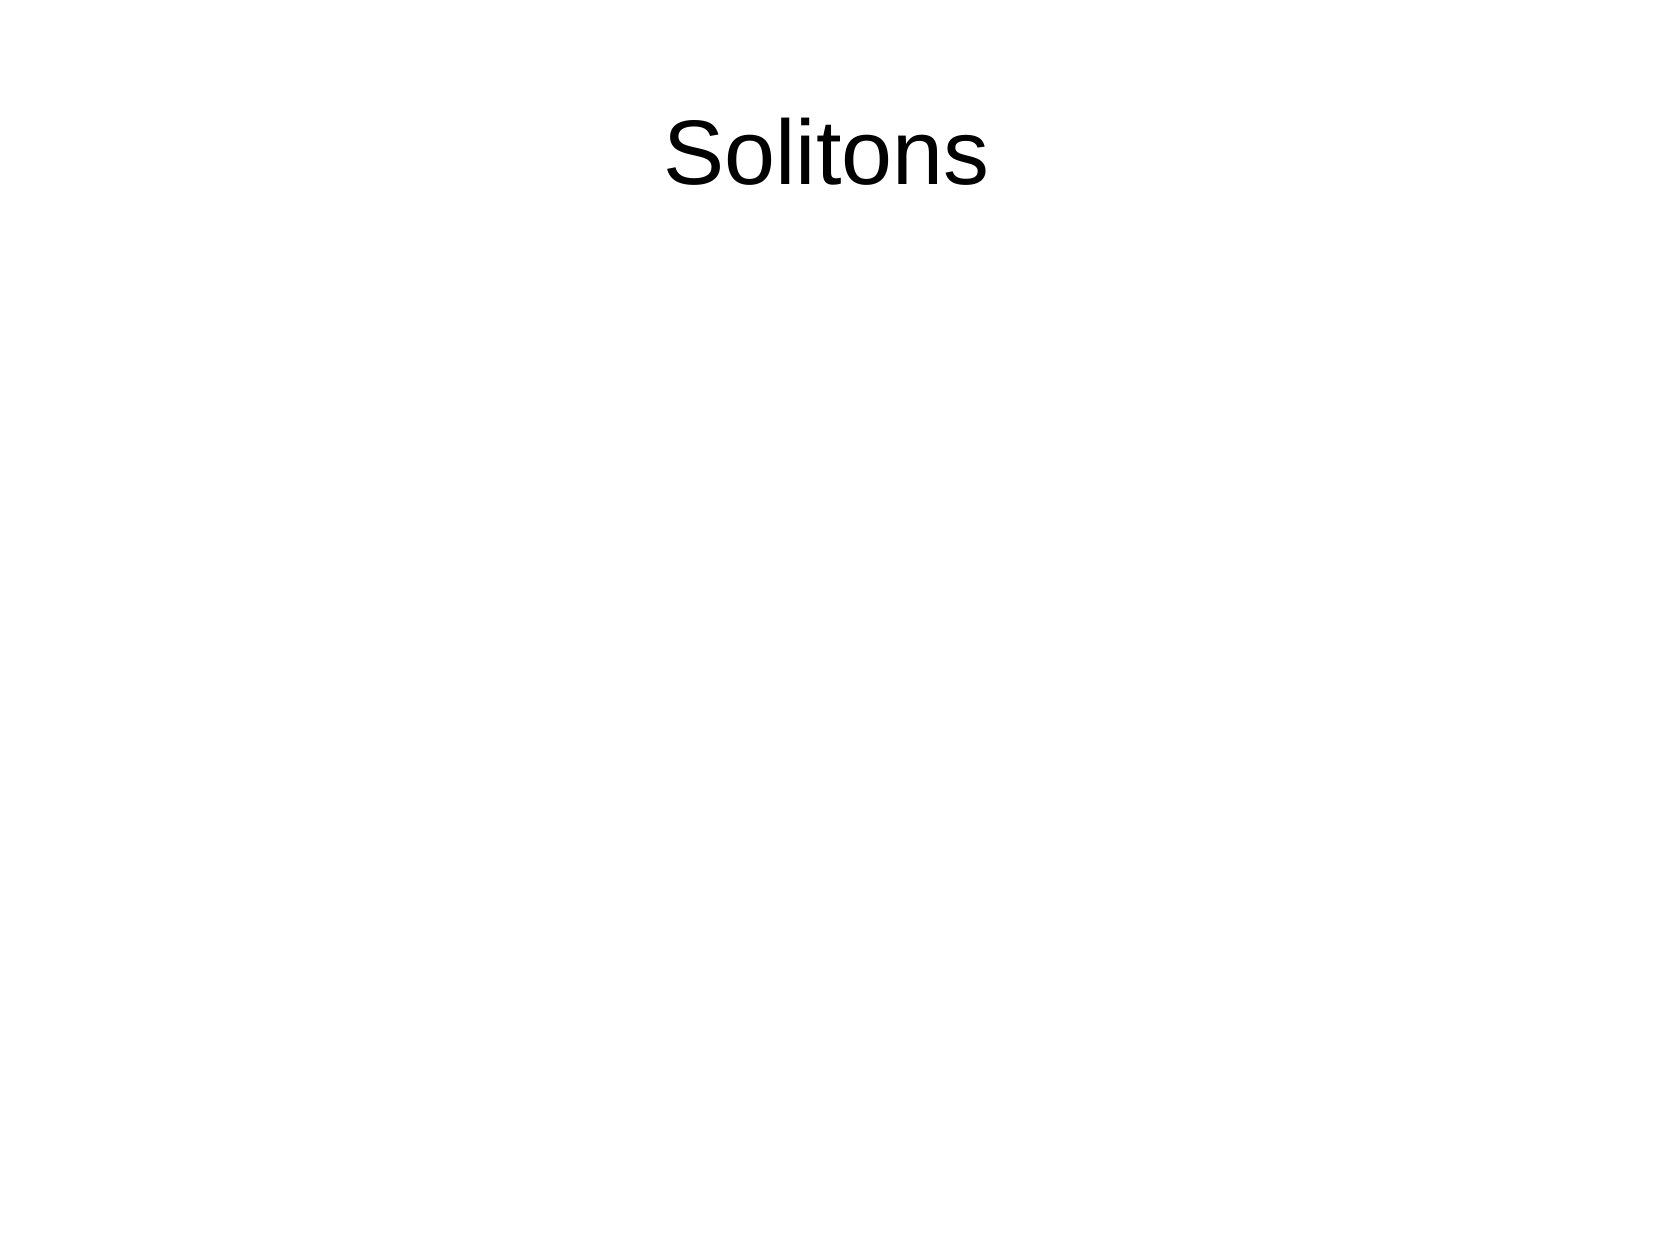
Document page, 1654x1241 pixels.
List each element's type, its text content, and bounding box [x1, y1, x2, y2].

title Solitons [82, 49, 1571, 257]
